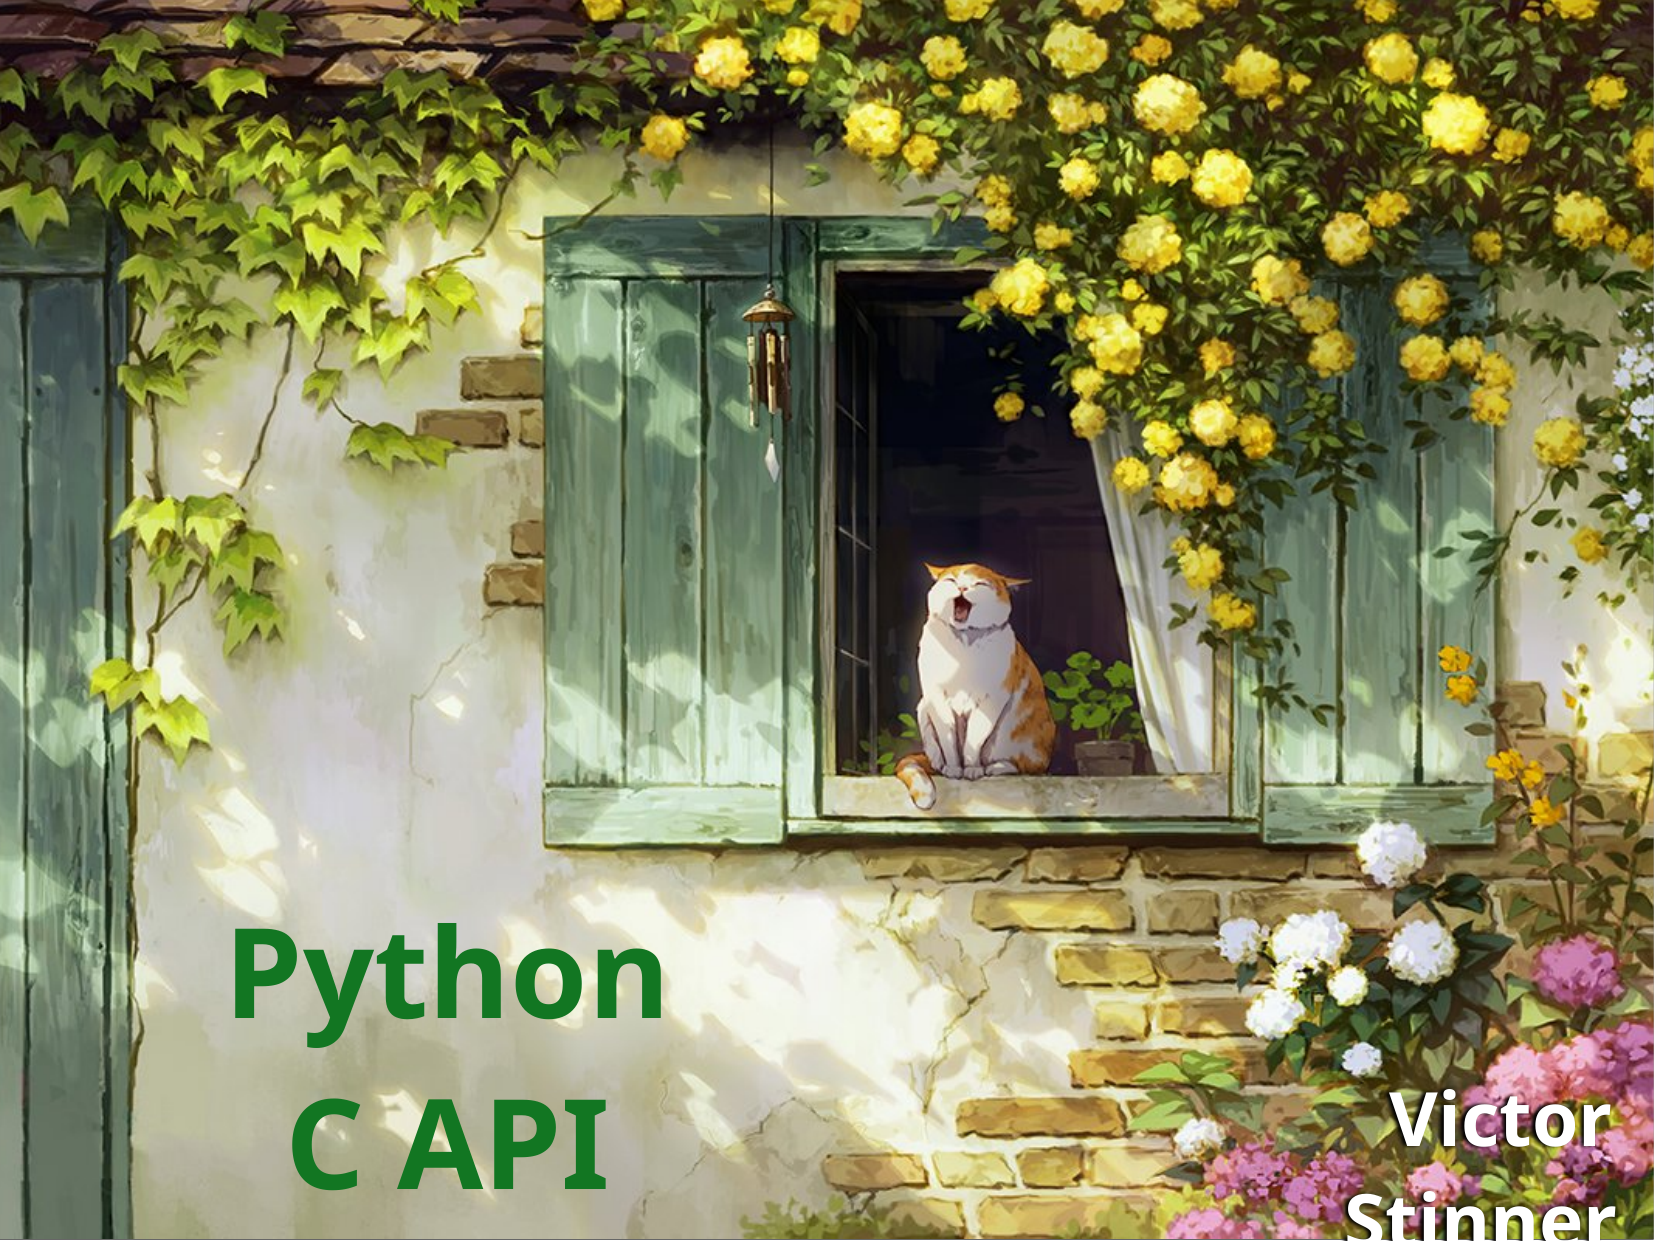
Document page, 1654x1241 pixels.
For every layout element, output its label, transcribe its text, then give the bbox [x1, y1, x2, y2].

picture [1534, 1233, 1544, 1240]
picture [1381, 1233, 1391, 1240]
picture [1485, 1233, 1494, 1240]
text_box Victor Stinner [1310, 1065, 1654, 1233]
picture [1507, 1233, 1521, 1240]
picture [1435, 1233, 1445, 1240]
picture [1600, 1233, 1654, 1240]
picture [1554, 1233, 1588, 1240]
picture [1458, 1233, 1472, 1240]
picture [1403, 1233, 1422, 1240]
picture [0, 0, 1654, 1240]
text_box Python C API [60, 885, 836, 1165]
